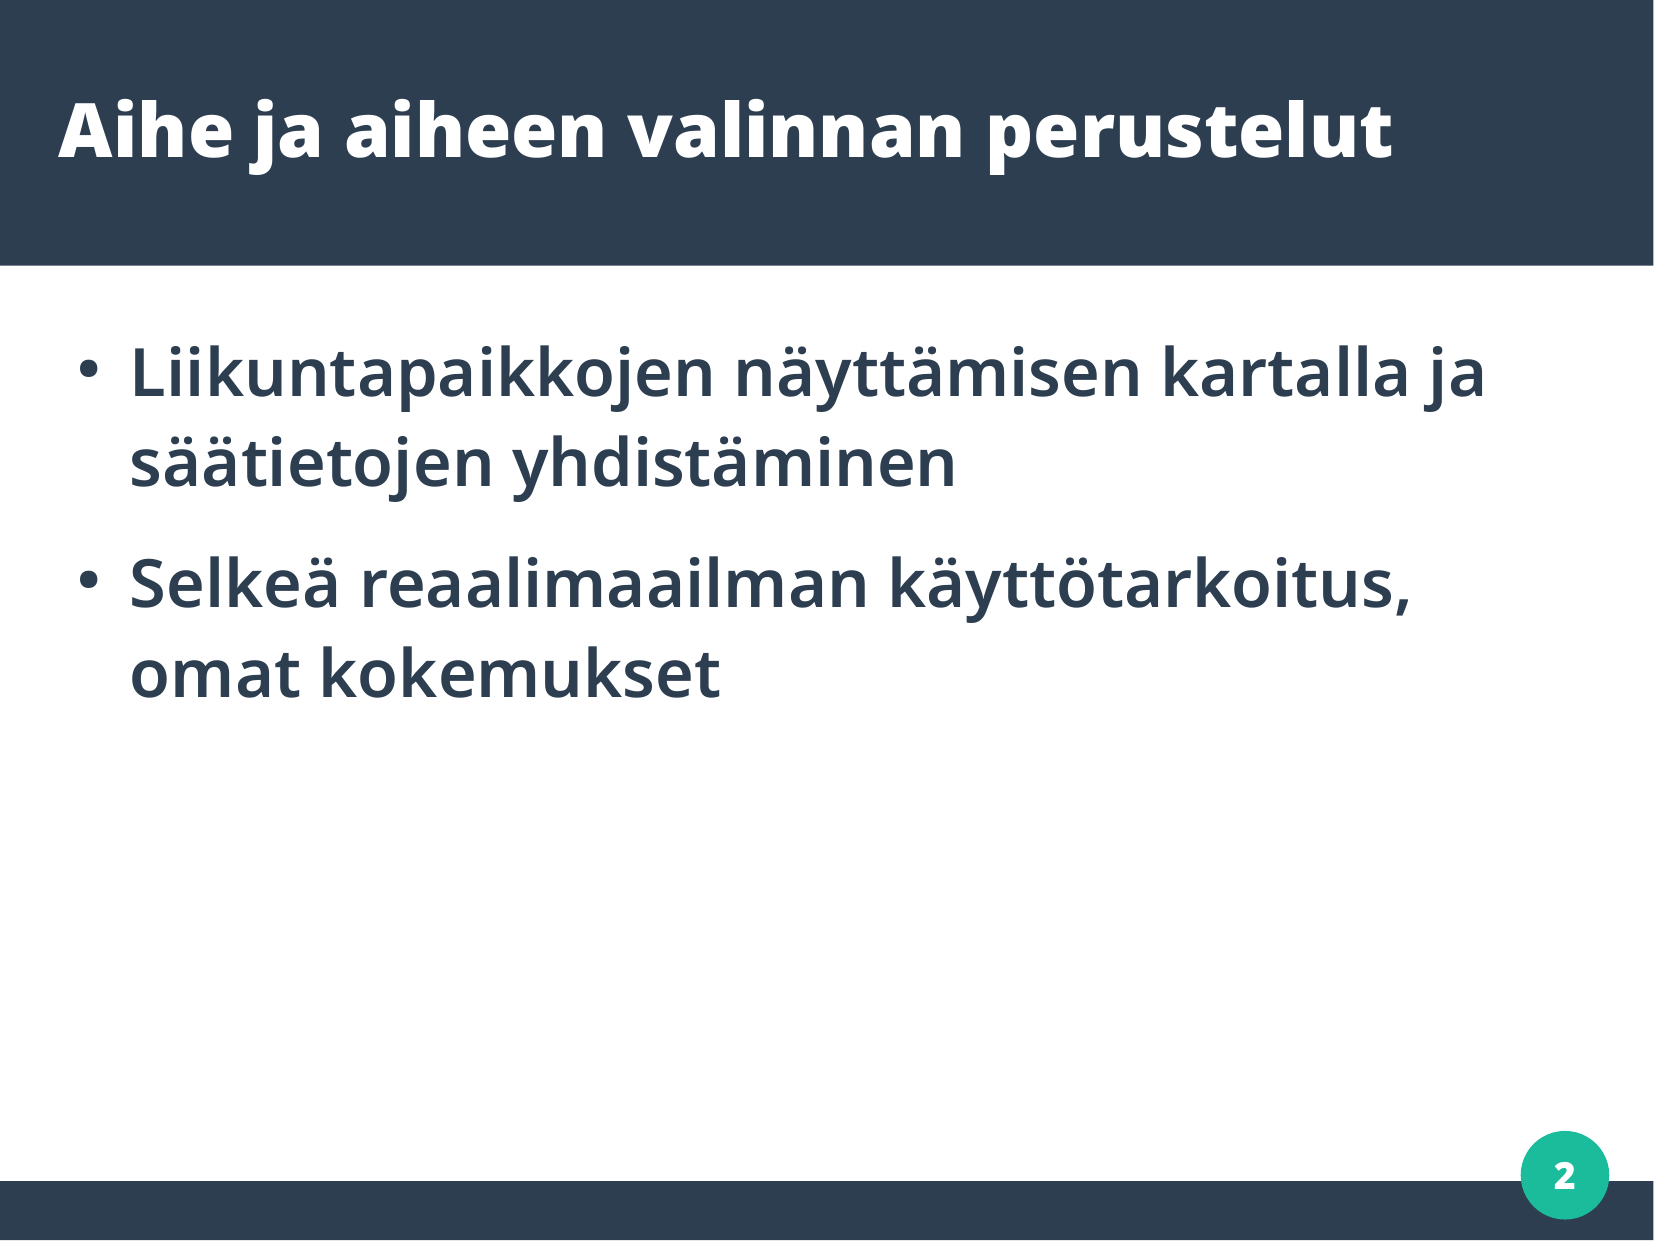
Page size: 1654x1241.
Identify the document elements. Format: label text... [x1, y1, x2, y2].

list Liikuntapaikkojen näyttämisen kartalla ja säätietojen yhdistäminen Selkeä reaalimaailman käyttötarkoitus, omat kokemukset [59, 324, 1595, 1152]
title Aihe ja aiheen valinnan perustelut [59, 49, 1595, 207]
